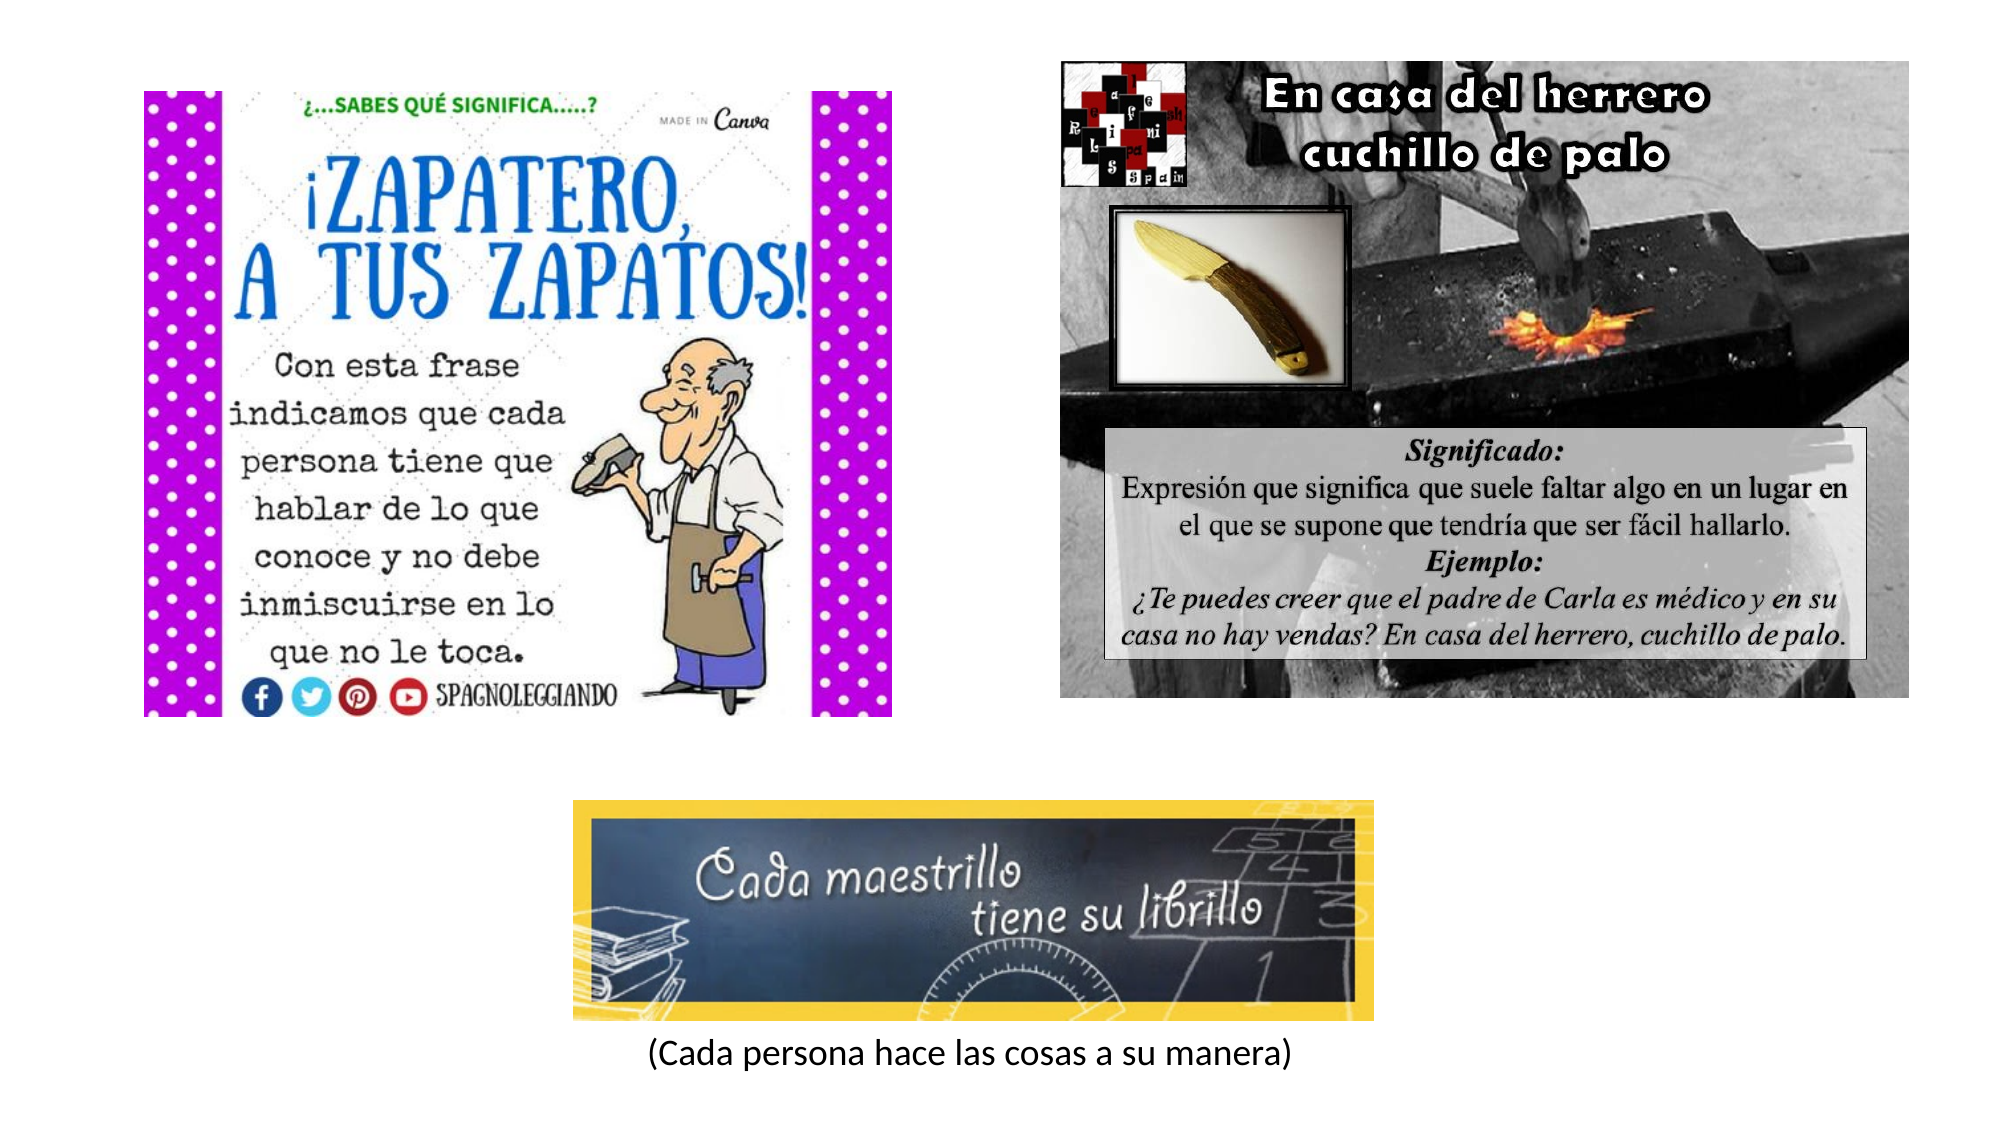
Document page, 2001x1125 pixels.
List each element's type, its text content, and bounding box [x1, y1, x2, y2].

picture [1060, 61, 1909, 698]
picture [573, 800, 1374, 1021]
picture [144, 91, 892, 717]
text_box (Cada persona hace las cosas a su manera) [632, 1020, 1316, 1082]
